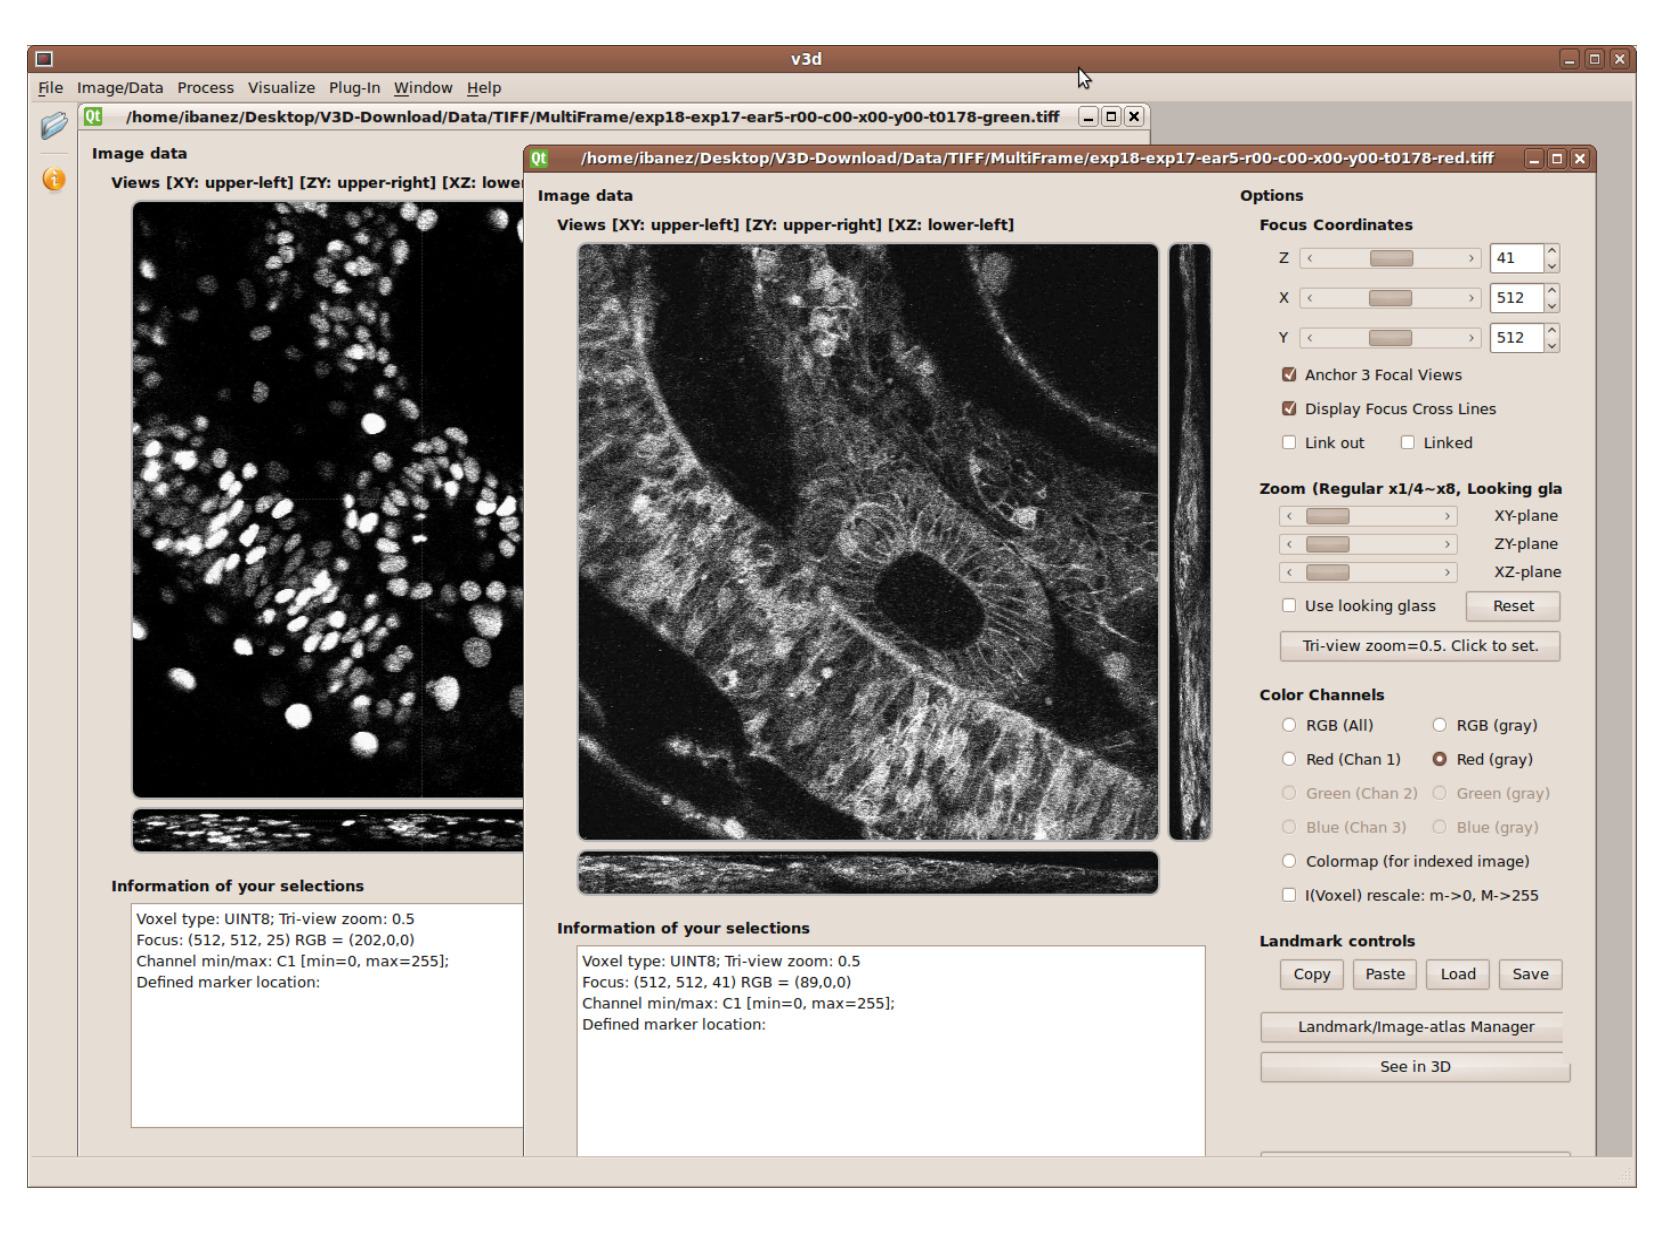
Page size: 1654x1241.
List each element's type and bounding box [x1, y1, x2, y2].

picture [27, 45, 1637, 1188]
